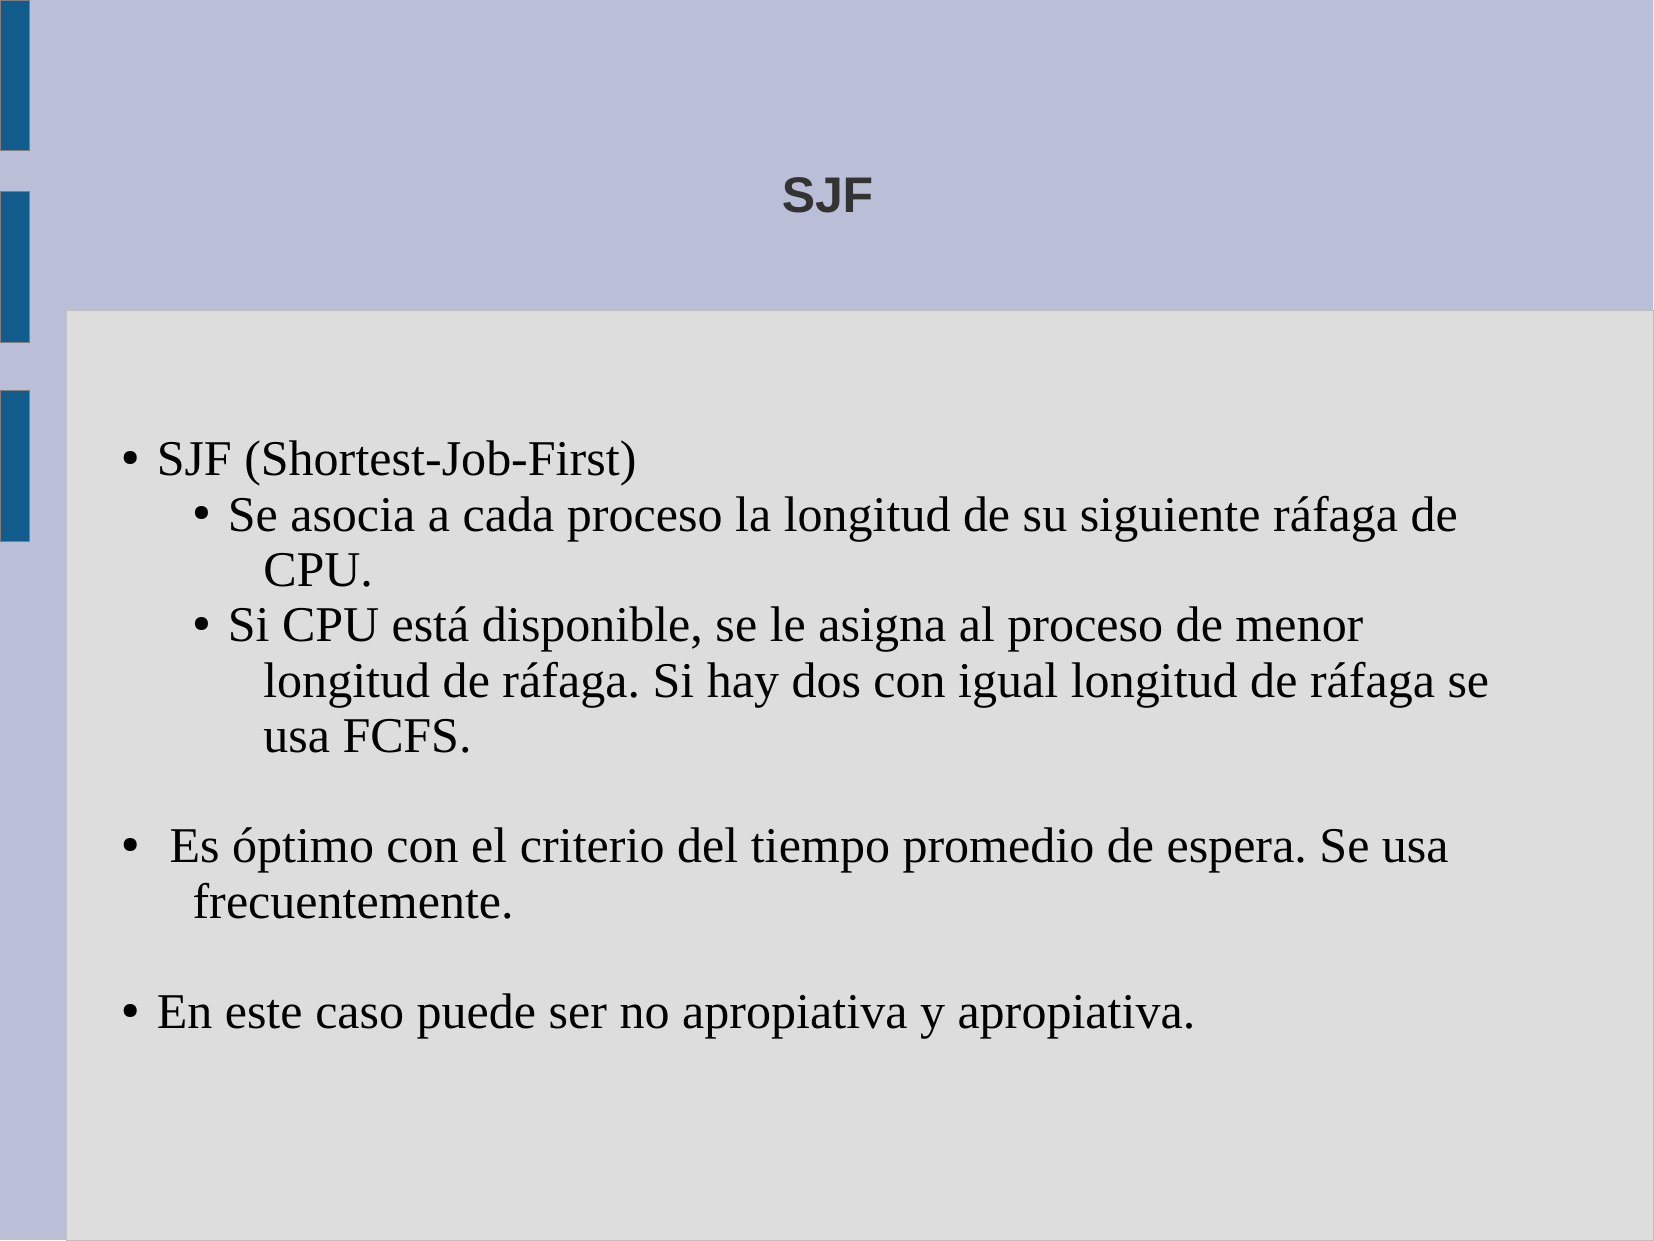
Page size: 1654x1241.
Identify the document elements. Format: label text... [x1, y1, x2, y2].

title SJF [121, 91, 1534, 299]
subtitle SJF (Shortest-Job-First) Se asocia a cada proceso la longitud de su siguiente ráfaga de CPU. Si CPU está disponible, se le asigna al proceso de menor longitud de ráfaga. Si hay dos con igual longitud de ráfaga se usa FCFS. Es óptimo con el criterio del tiempo promedio de espera. Se usa frecuentemente. En este caso puede ser no apropiativa y apropiativa. [121, 344, 1534, 1127]
